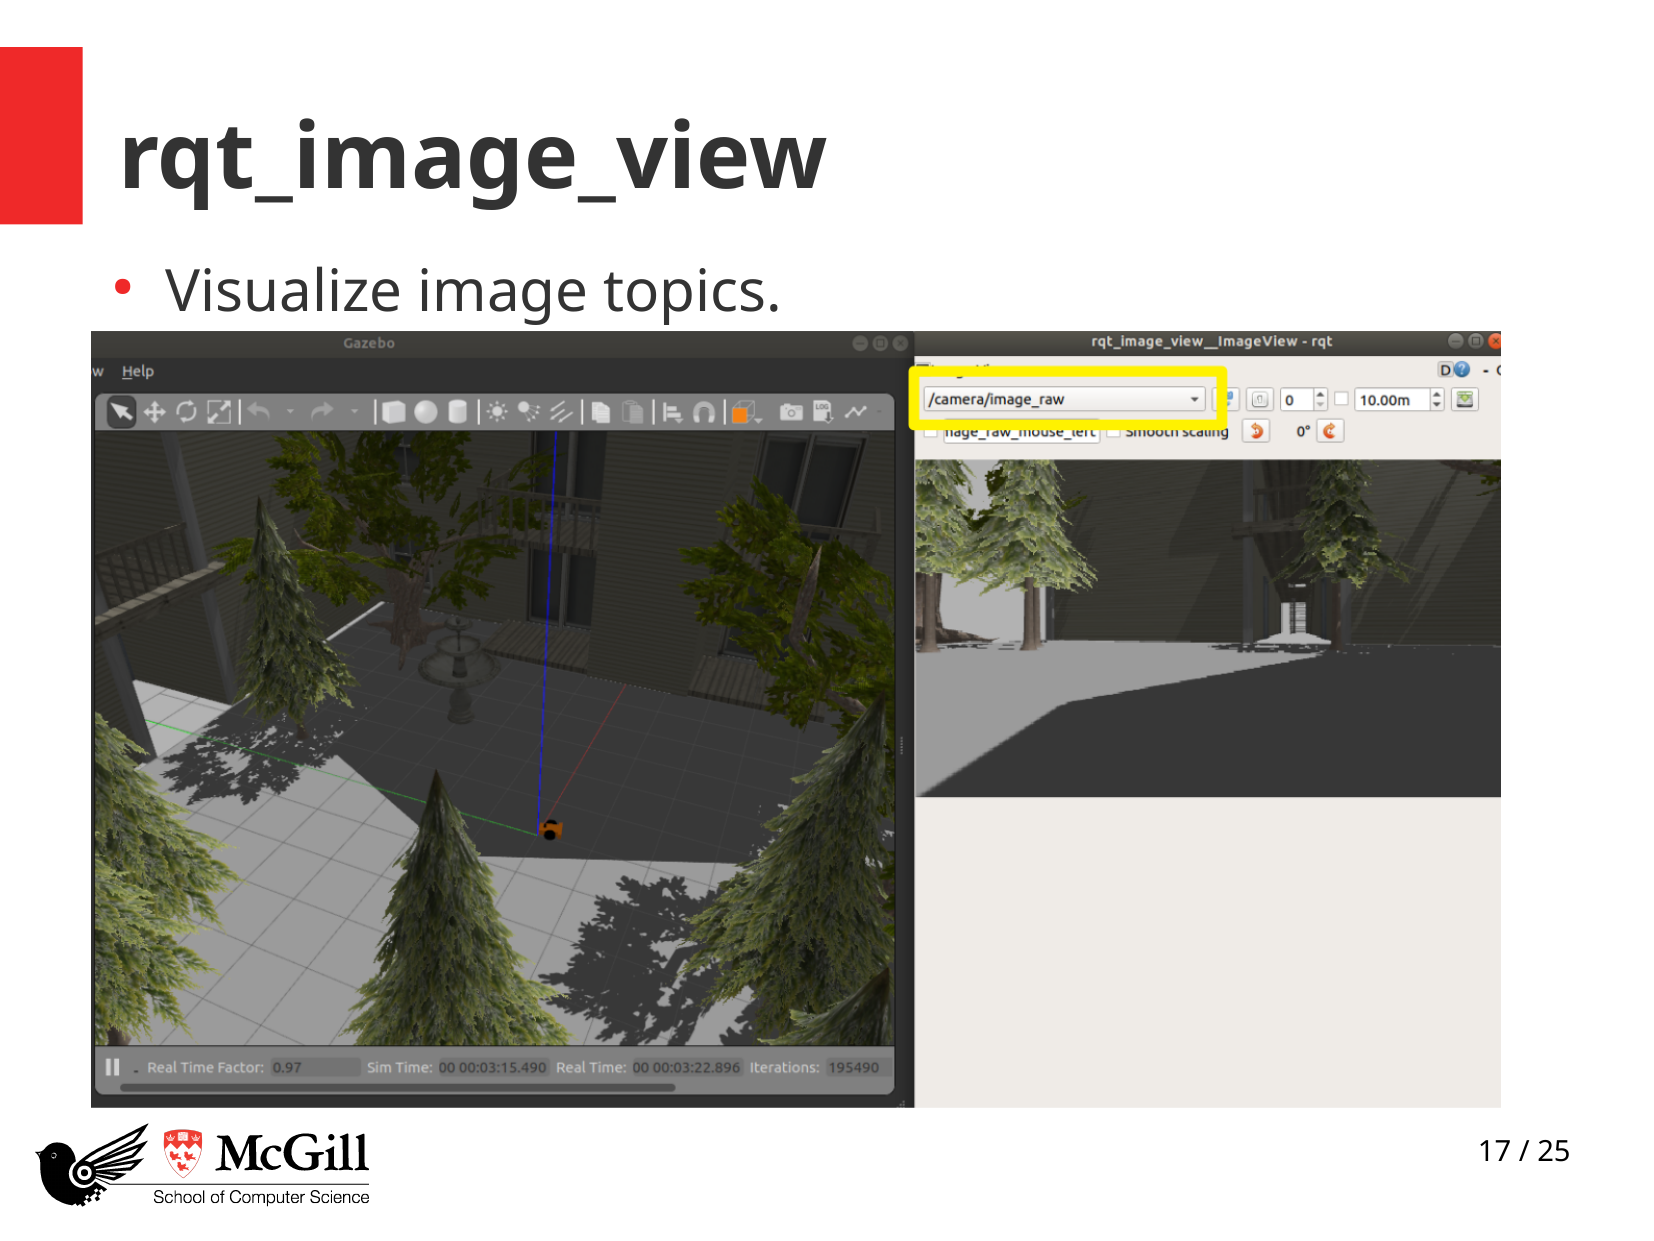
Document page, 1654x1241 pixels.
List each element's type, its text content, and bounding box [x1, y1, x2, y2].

title rqt_image_view [118, 49, 1571, 257]
list Visualize image topics. [94, 249, 1512, 355]
picture [35, 330, 1501, 1216]
